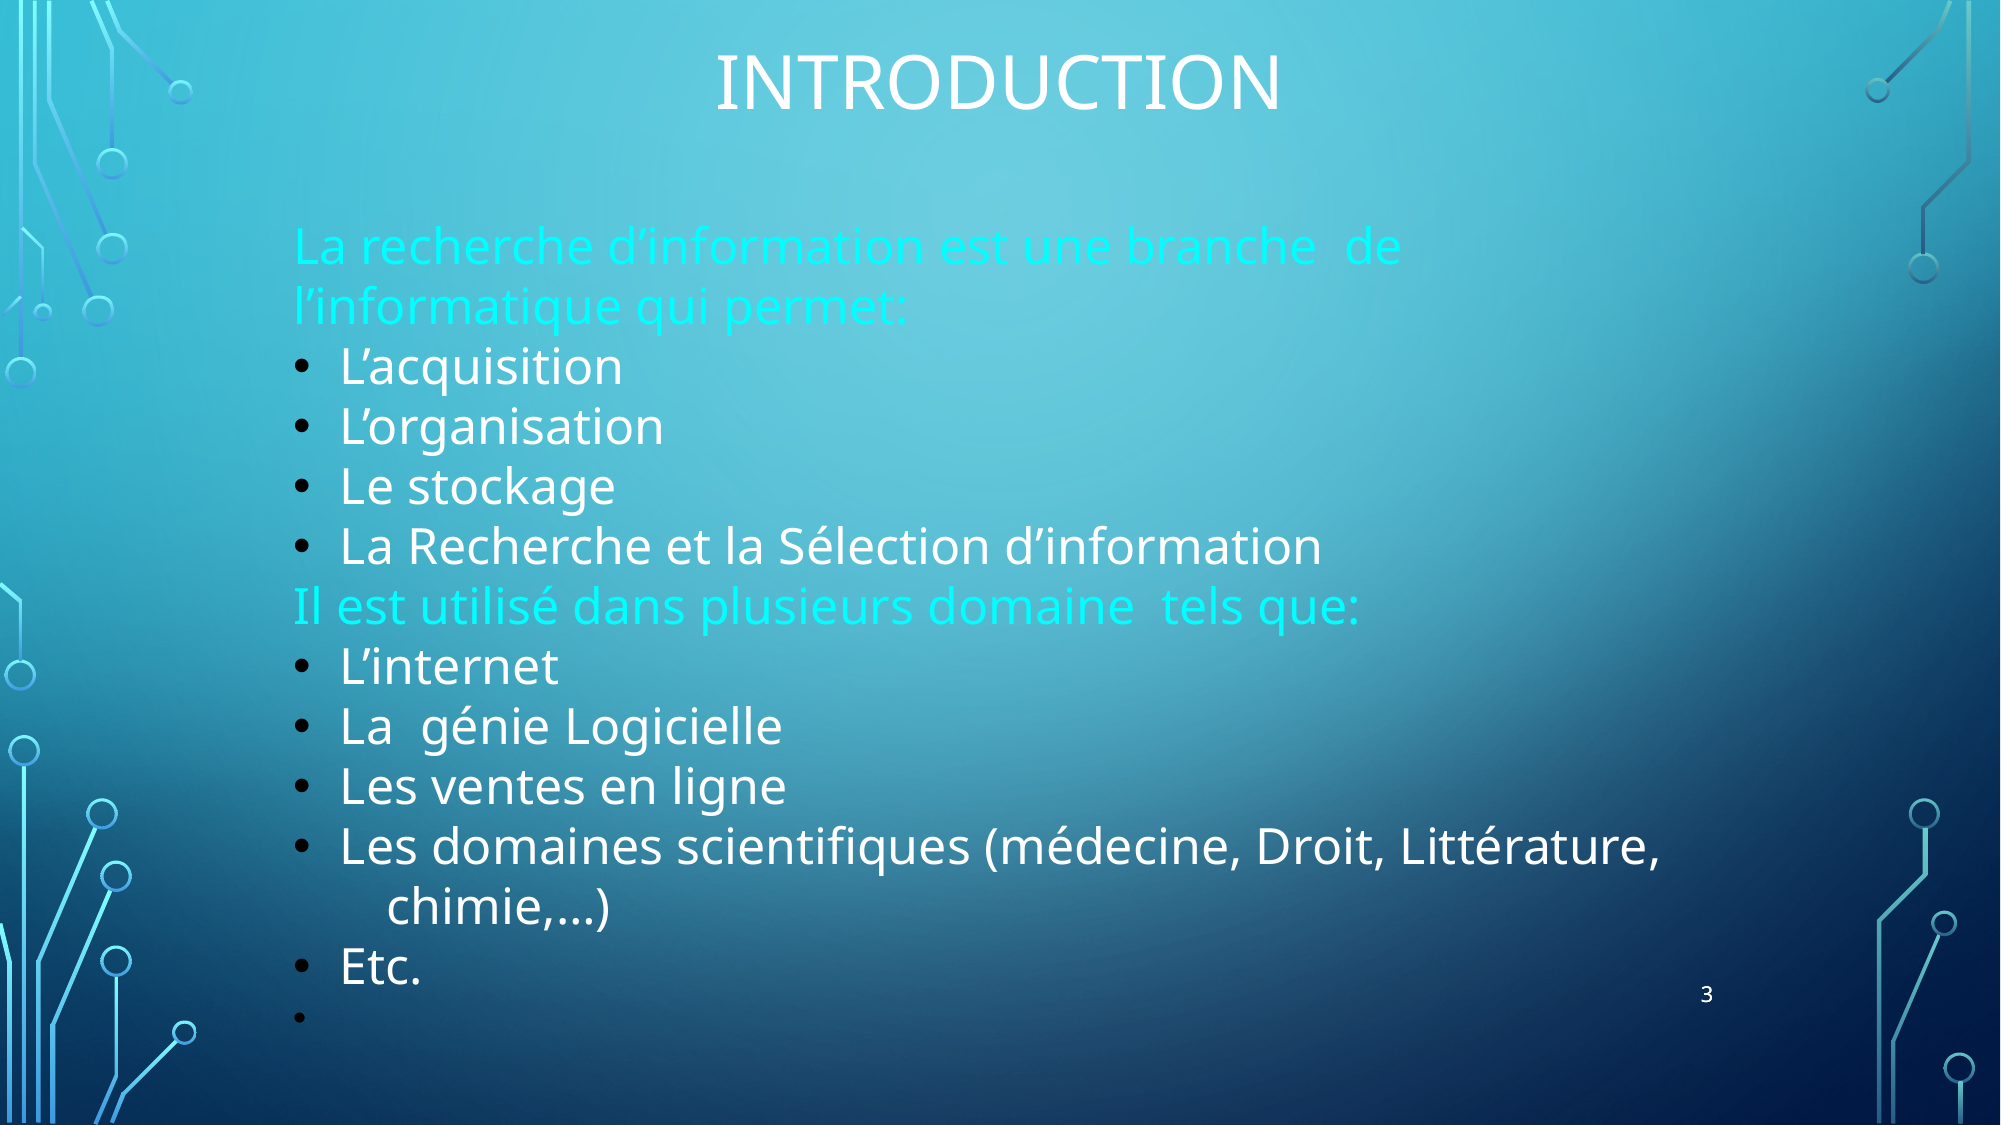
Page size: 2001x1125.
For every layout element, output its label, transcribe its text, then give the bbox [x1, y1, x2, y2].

title INTRODUCTION [187, 31, 1813, 139]
text_box La recherche d’information est une branche de l’informatique qui permet: L’acquisition L’organisation Le stockage La Recherche et la Sélection d’information Il est utilisé dans plusieurs domaine tels que: L’internet La génie Logicielle Les ventes en ligne Les domaines scientifiques (médecine, Droit, Littérature, chimie,…) Etc. [278, 207, 1749, 996]
text_box [1685, 965, 1813, 1025]
